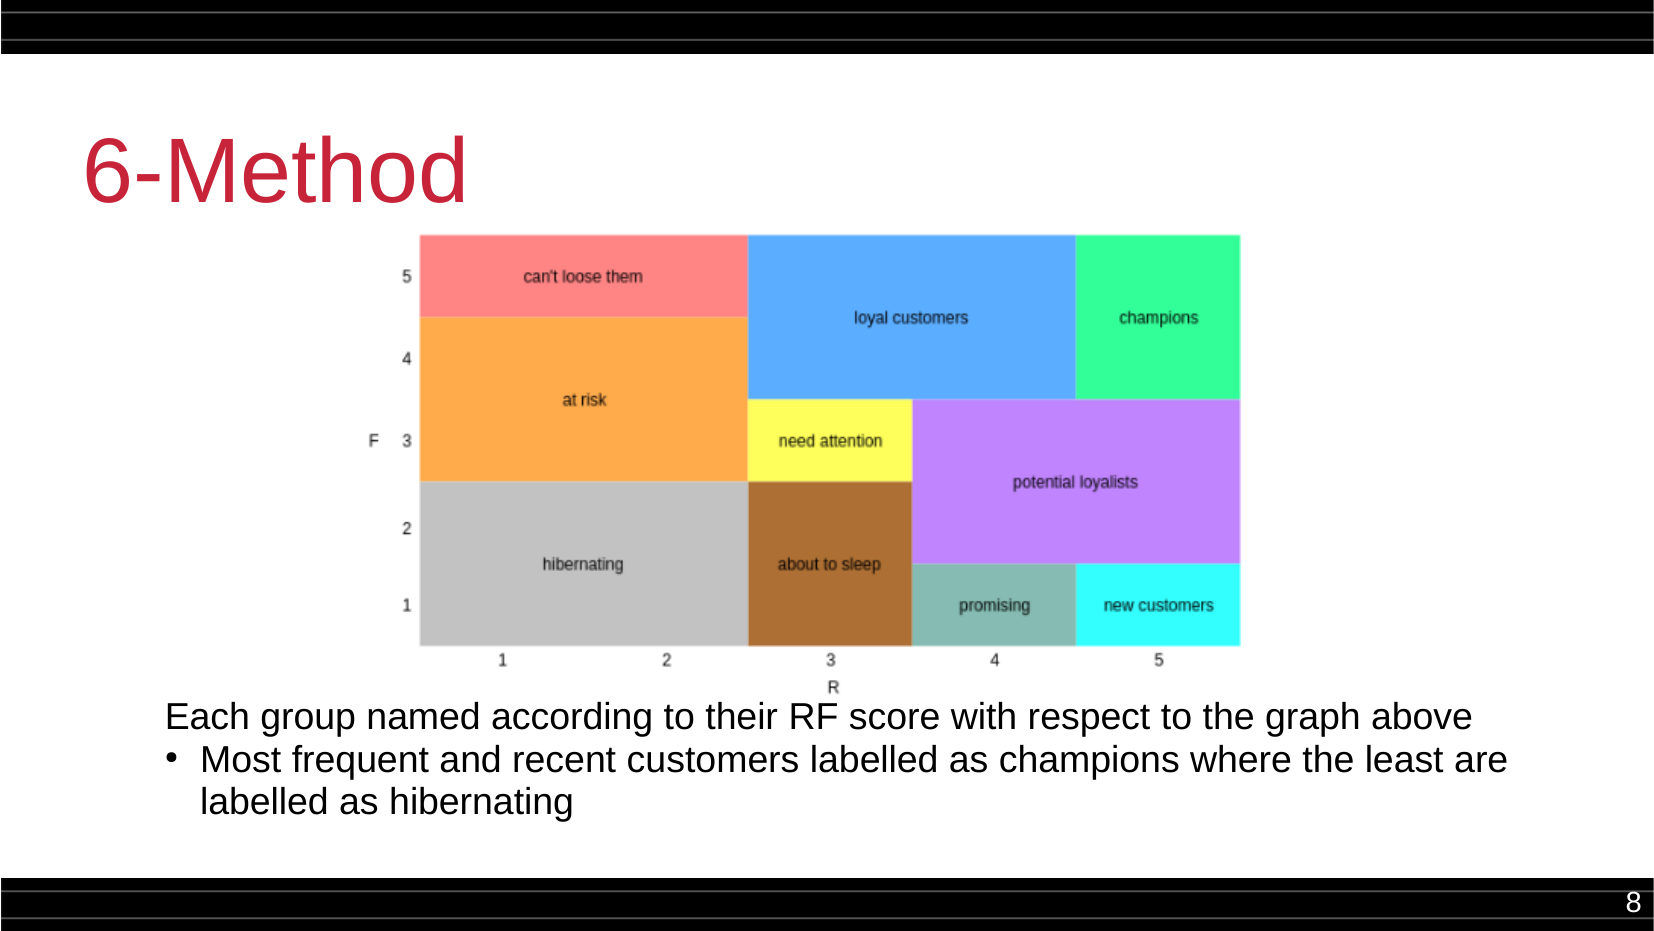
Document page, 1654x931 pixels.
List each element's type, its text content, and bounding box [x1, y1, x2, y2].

picture [1, 0, 1654, 54]
title 6-Method [82, 92, 1571, 249]
text_box Each group named according to their RF score with respect to the graph above Most frequent and recent customers labelled as champions where the least are labelled as hibernating [150, 688, 1576, 830]
picture [1, 878, 1654, 931]
picture [339, 224, 1276, 688]
